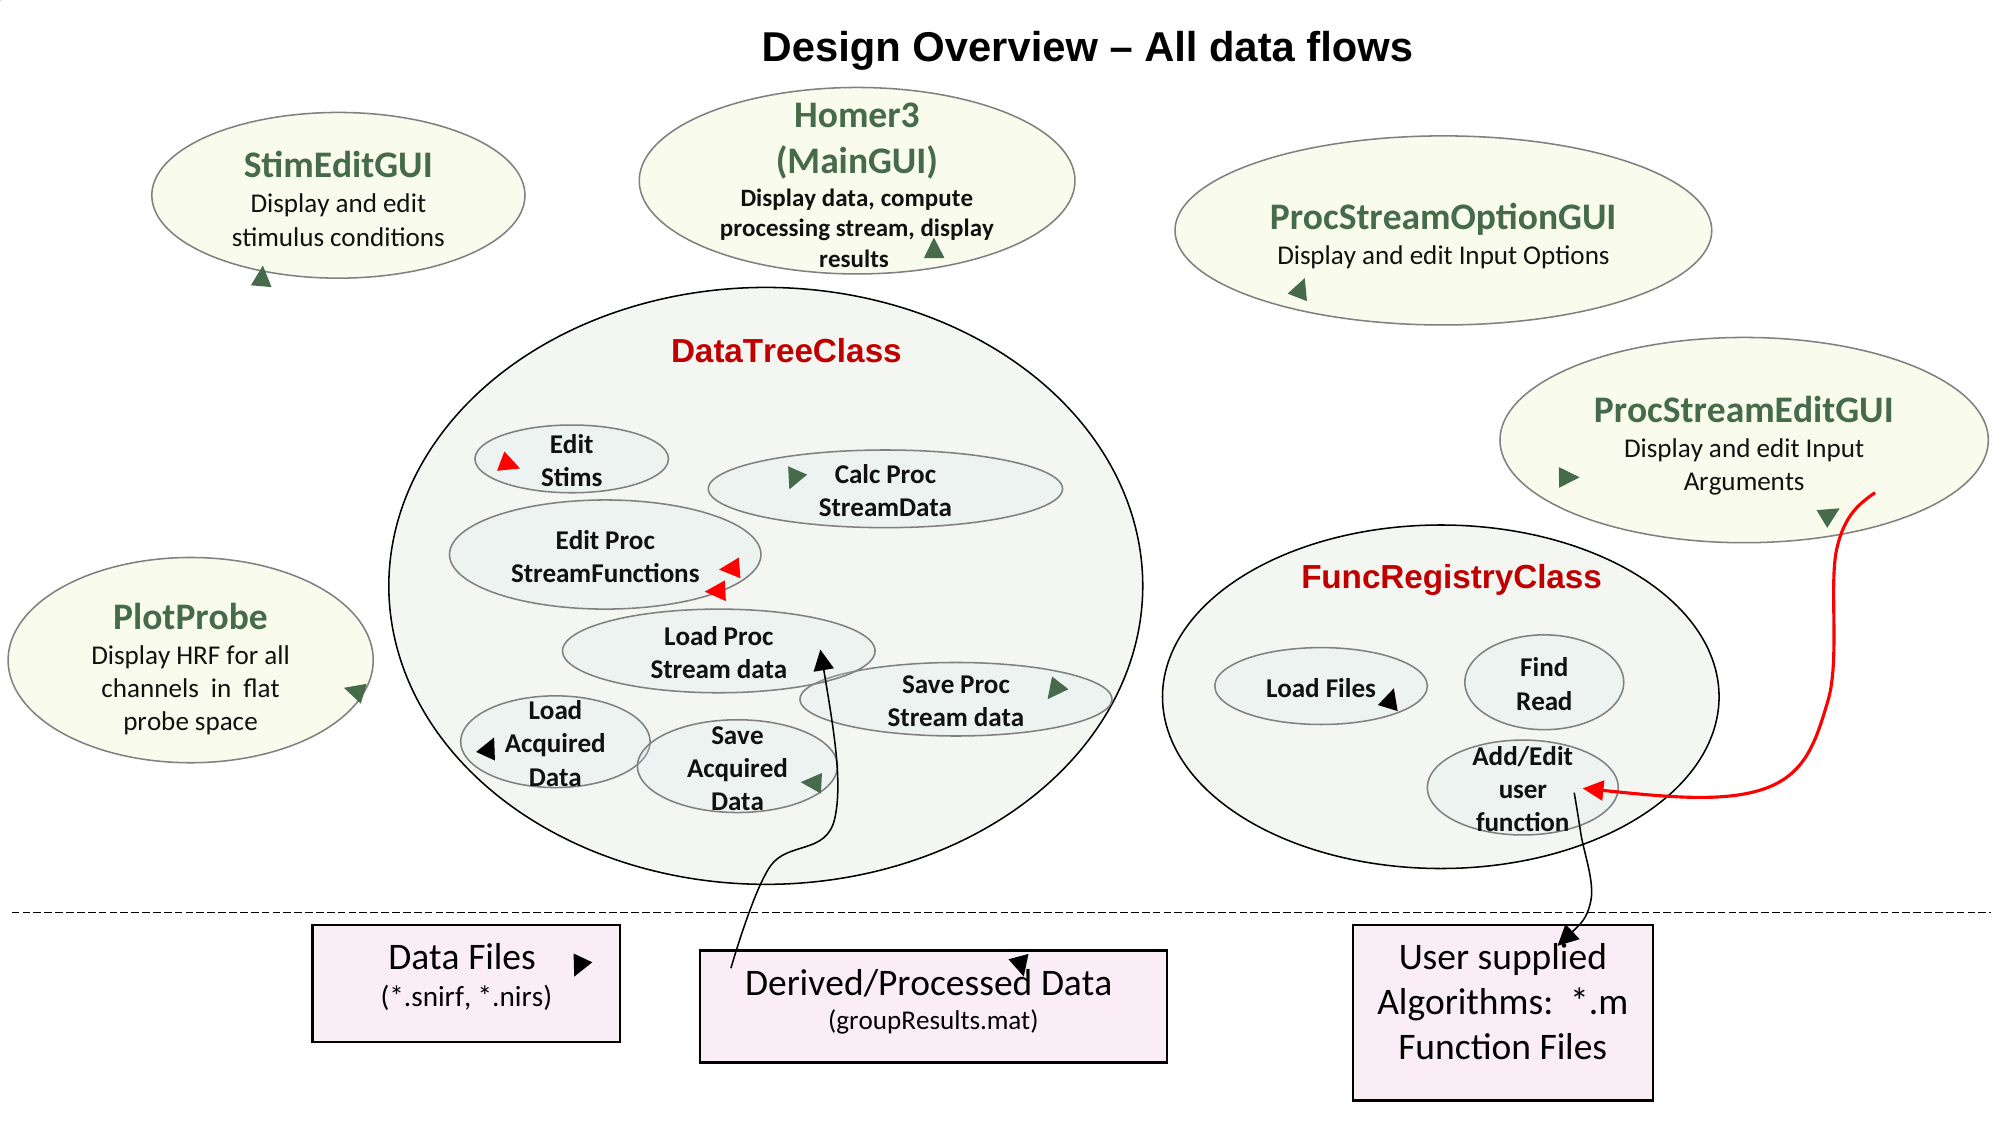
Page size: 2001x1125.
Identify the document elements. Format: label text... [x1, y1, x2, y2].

text_box Edit Proc StreamFunctions [449, 499, 761, 610]
text_box Edit Stims [474, 425, 669, 493]
text_box [388, 287, 1143, 885]
text_box Calc Proc StreamData [708, 450, 1063, 528]
text_box DataTreeClass [608, 321, 965, 377]
text_box StimEditGUI Display and edit stimulus conditions [151, 112, 526, 279]
text_box Homer3 (MainGUI) Display data, compute processing stream, display results [639, 87, 1075, 274]
text_box Design Overview – All data flows [412, 11, 1763, 78]
text_box Add/Edit user function [1427, 740, 1619, 835]
text_box Derived/Processed Data (groupResults.mat) [701, 952, 1166, 1061]
text_box ProcStreamOptionGUI Display and edit Input Options [1175, 135, 1712, 325]
text_box User supplied Algorithms: *.m Function Files [1354, 926, 1652, 1099]
text_box Load Acquired Data [460, 695, 651, 788]
text_box Save Proc Stream data [827, 662, 1113, 737]
text_box [1304, 525, 1578, 547]
text_box Load Proc Stream data [562, 609, 876, 693]
text_box Find Read [1464, 634, 1624, 730]
text_box Data Files (*.snirf, *.nirs) [314, 926, 619, 1041]
text_box Load Files [1214, 647, 1428, 725]
text_box Save Acquired Data [637, 719, 836, 813]
text_box [1581, 794, 1666, 845]
text_box ProcStreamEditGUI Display and edit Input Arguments [1500, 337, 1989, 543]
text_box Save Proc Stream data [799, 682, 831, 722]
text_box FuncRegistryClass [1232, 547, 1672, 603]
text_box [1162, 583, 1720, 869]
text_box PlotProbe Display HRF for all channels in flat probe space [8, 557, 374, 763]
